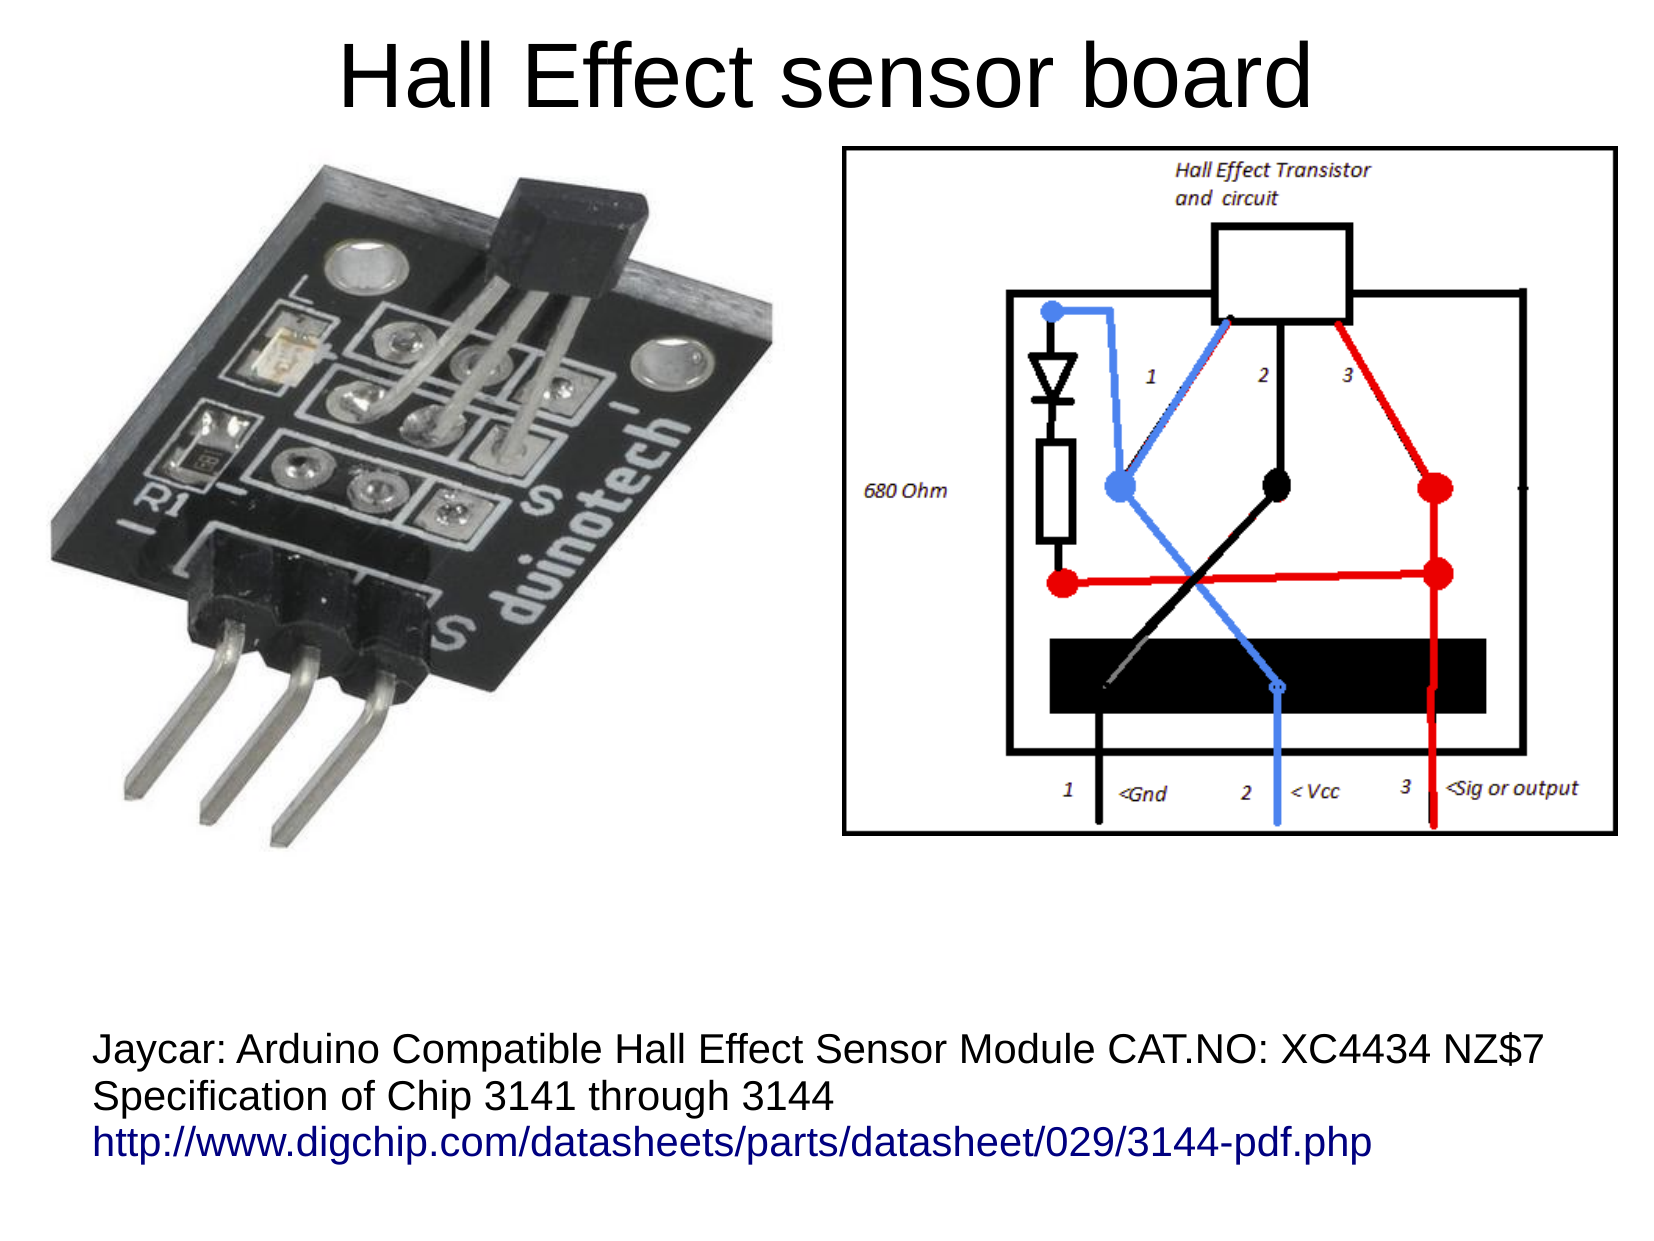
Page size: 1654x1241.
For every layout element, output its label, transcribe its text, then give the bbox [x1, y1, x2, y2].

subtitle Jaycar: Arduino Compatible Hall Effect Sensor Module CAT.NO: XC4434 NZ$7 Specification of Chip 3141 through 3144 http://www.digchip.com/datasheets/parts/datasheet/029/3144-pdf.php [92, 1025, 1581, 1212]
title Hall Effect sensor board [82, 24, 1571, 127]
picture [842, 146, 1618, 836]
picture [34, 126, 785, 877]
